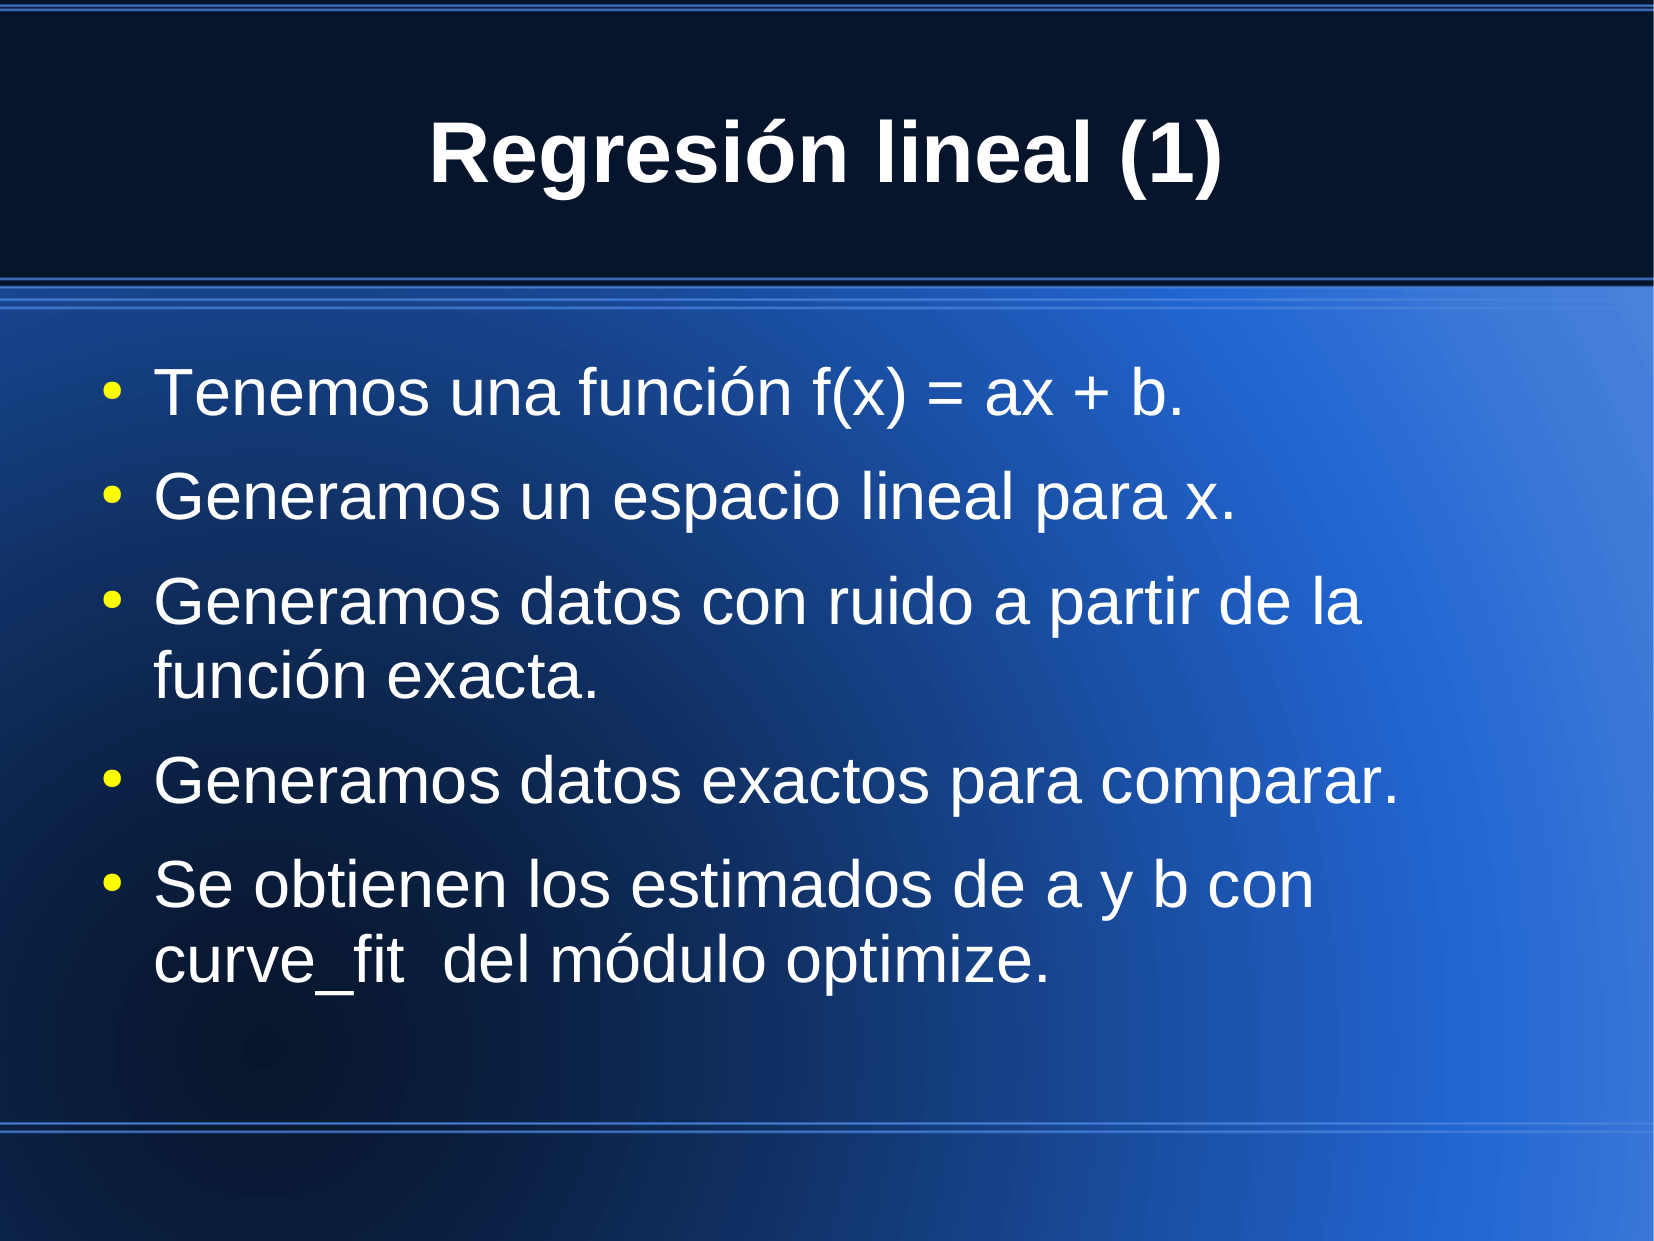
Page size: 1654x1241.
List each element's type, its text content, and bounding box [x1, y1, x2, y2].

picture [0, 0, 1654, 1241]
list Tenemos una función f(x) = ax + b. Generamos un espacio lineal para x. Generamos datos con ruido a partir de la función exacta. Generamos datos exactos para comparar. Se obtienen los estimados de a y b con curve_fit del módulo optimize. [82, 355, 1571, 1075]
title Regresión lineal (1) [82, 49, 1571, 257]
